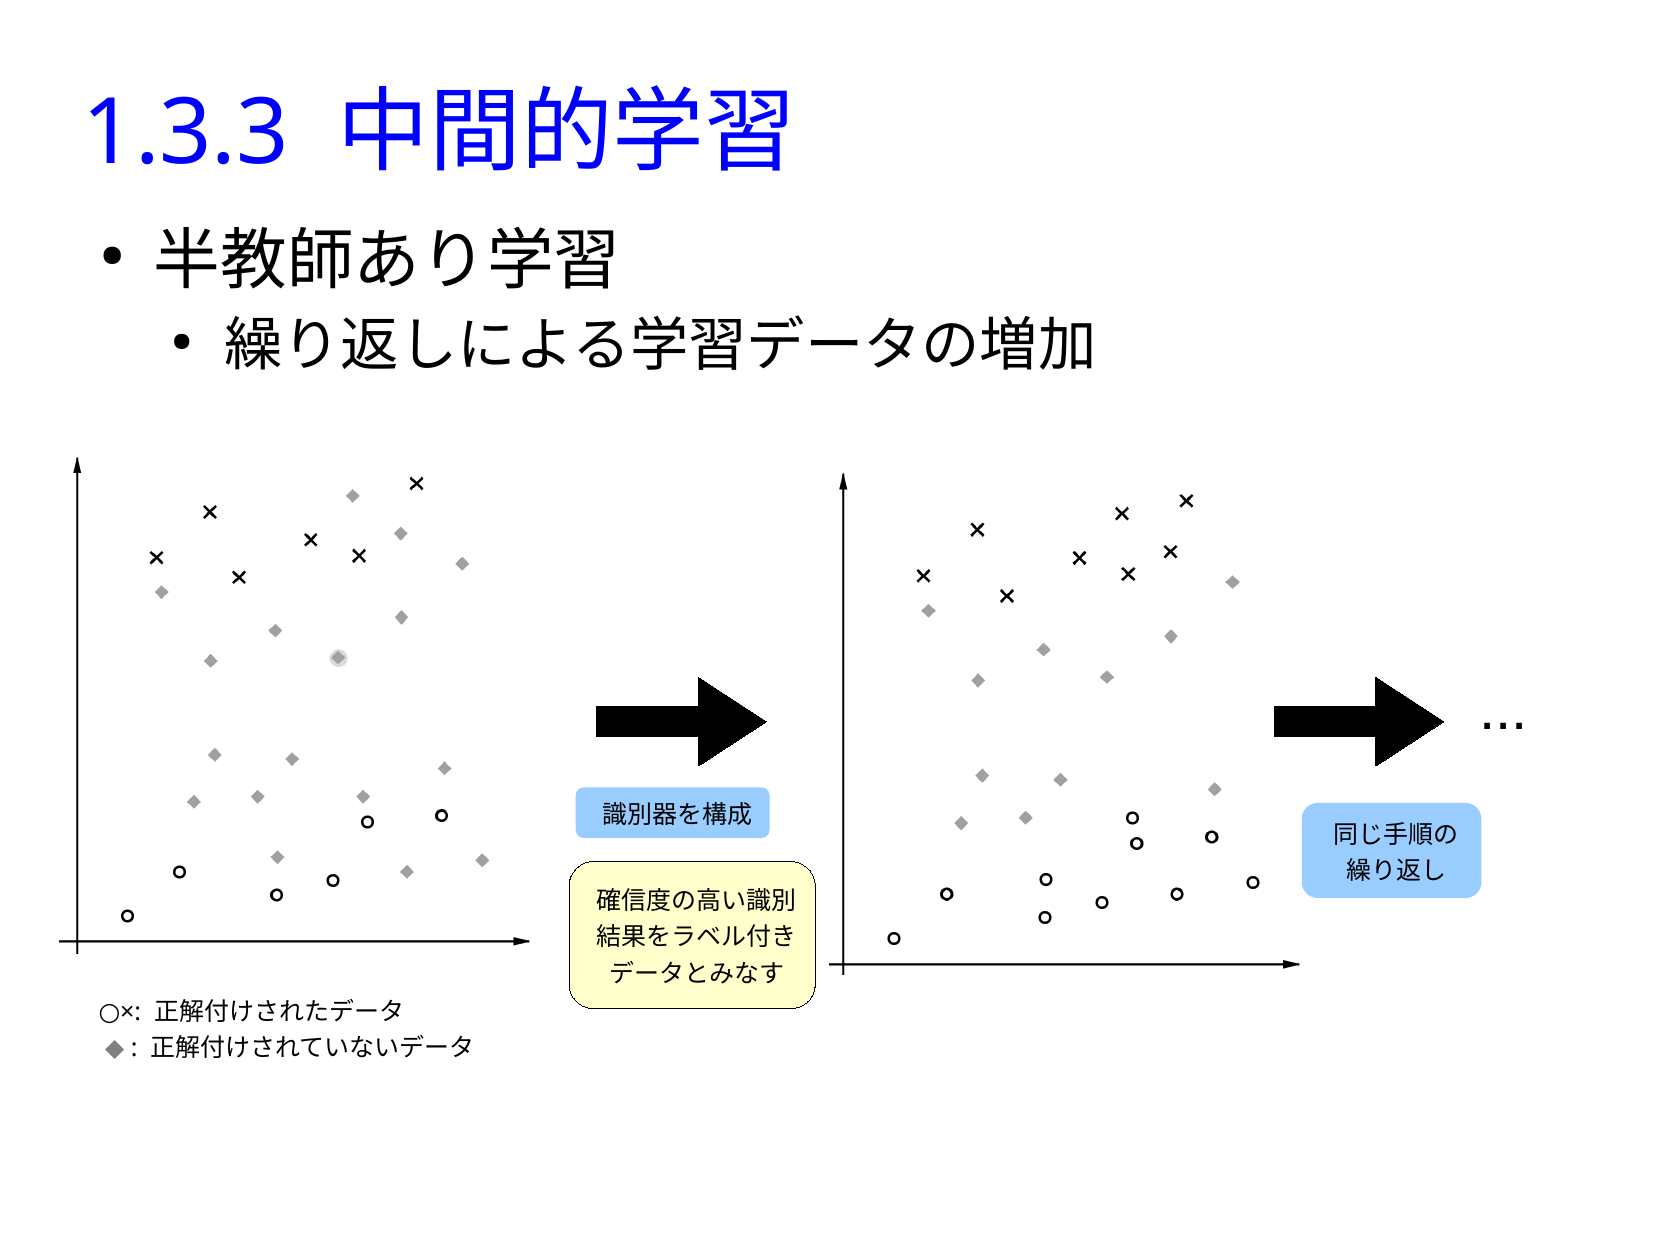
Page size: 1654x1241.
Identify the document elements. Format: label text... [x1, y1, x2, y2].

text_box 同じ手順の 繰り返し [1301, 802, 1482, 898]
text_box ○×: 正解付けされたデータ ◆ : 正解付けされていないデータ [83, 984, 508, 1085]
picture [59, 454, 532, 954]
text_box ... [1443, 669, 1543, 750]
title 1.3.3 中間的学習 [82, 49, 1571, 207]
list 半教師あり学習 繰り返しによる学習データの増加 [82, 212, 1571, 986]
text_box [1274, 677, 1444, 766]
text_box [596, 677, 767, 766]
text_box 識別器を構成 [575, 787, 770, 839]
text_box 確信度の高い識別 結果をラベル付き データとみなす [569, 861, 816, 1009]
picture [829, 470, 1302, 975]
